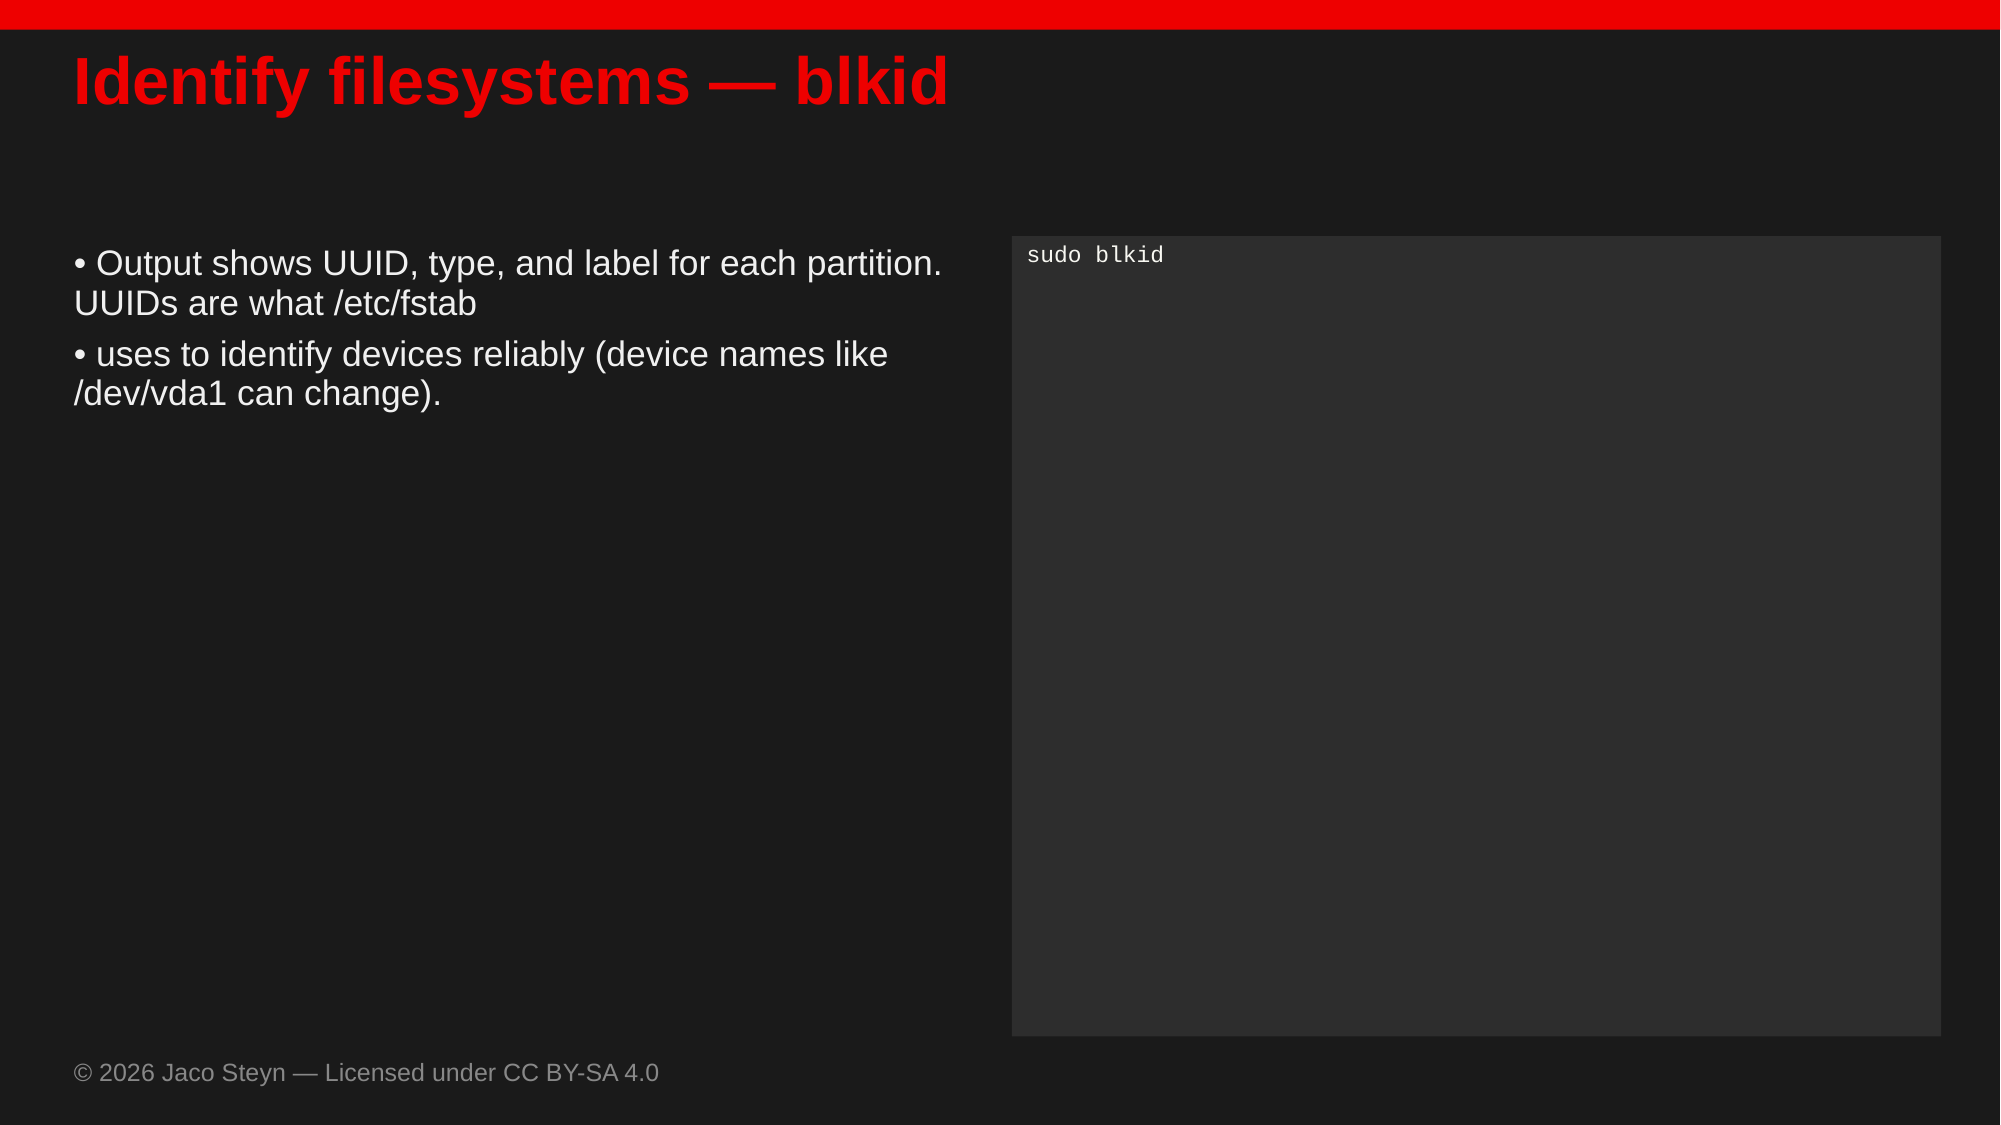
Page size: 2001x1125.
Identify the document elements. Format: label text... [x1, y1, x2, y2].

text_box Identify filesystems — blkid [59, 36, 1942, 208]
text_box [0, 0, 2001, 30]
text_box © 2026 Jaco Steyn — Licensed under CC BY-SA 4.0 [59, 1051, 1942, 1093]
text_box • Output shows UUID, type, and label for each partition. UUIDs are what /etc/fstab • uses to identify devices reliably (device names like /dev/vda1 can change). [59, 236, 989, 1037]
text_box sudo blkid [1011, 236, 1942, 1037]
